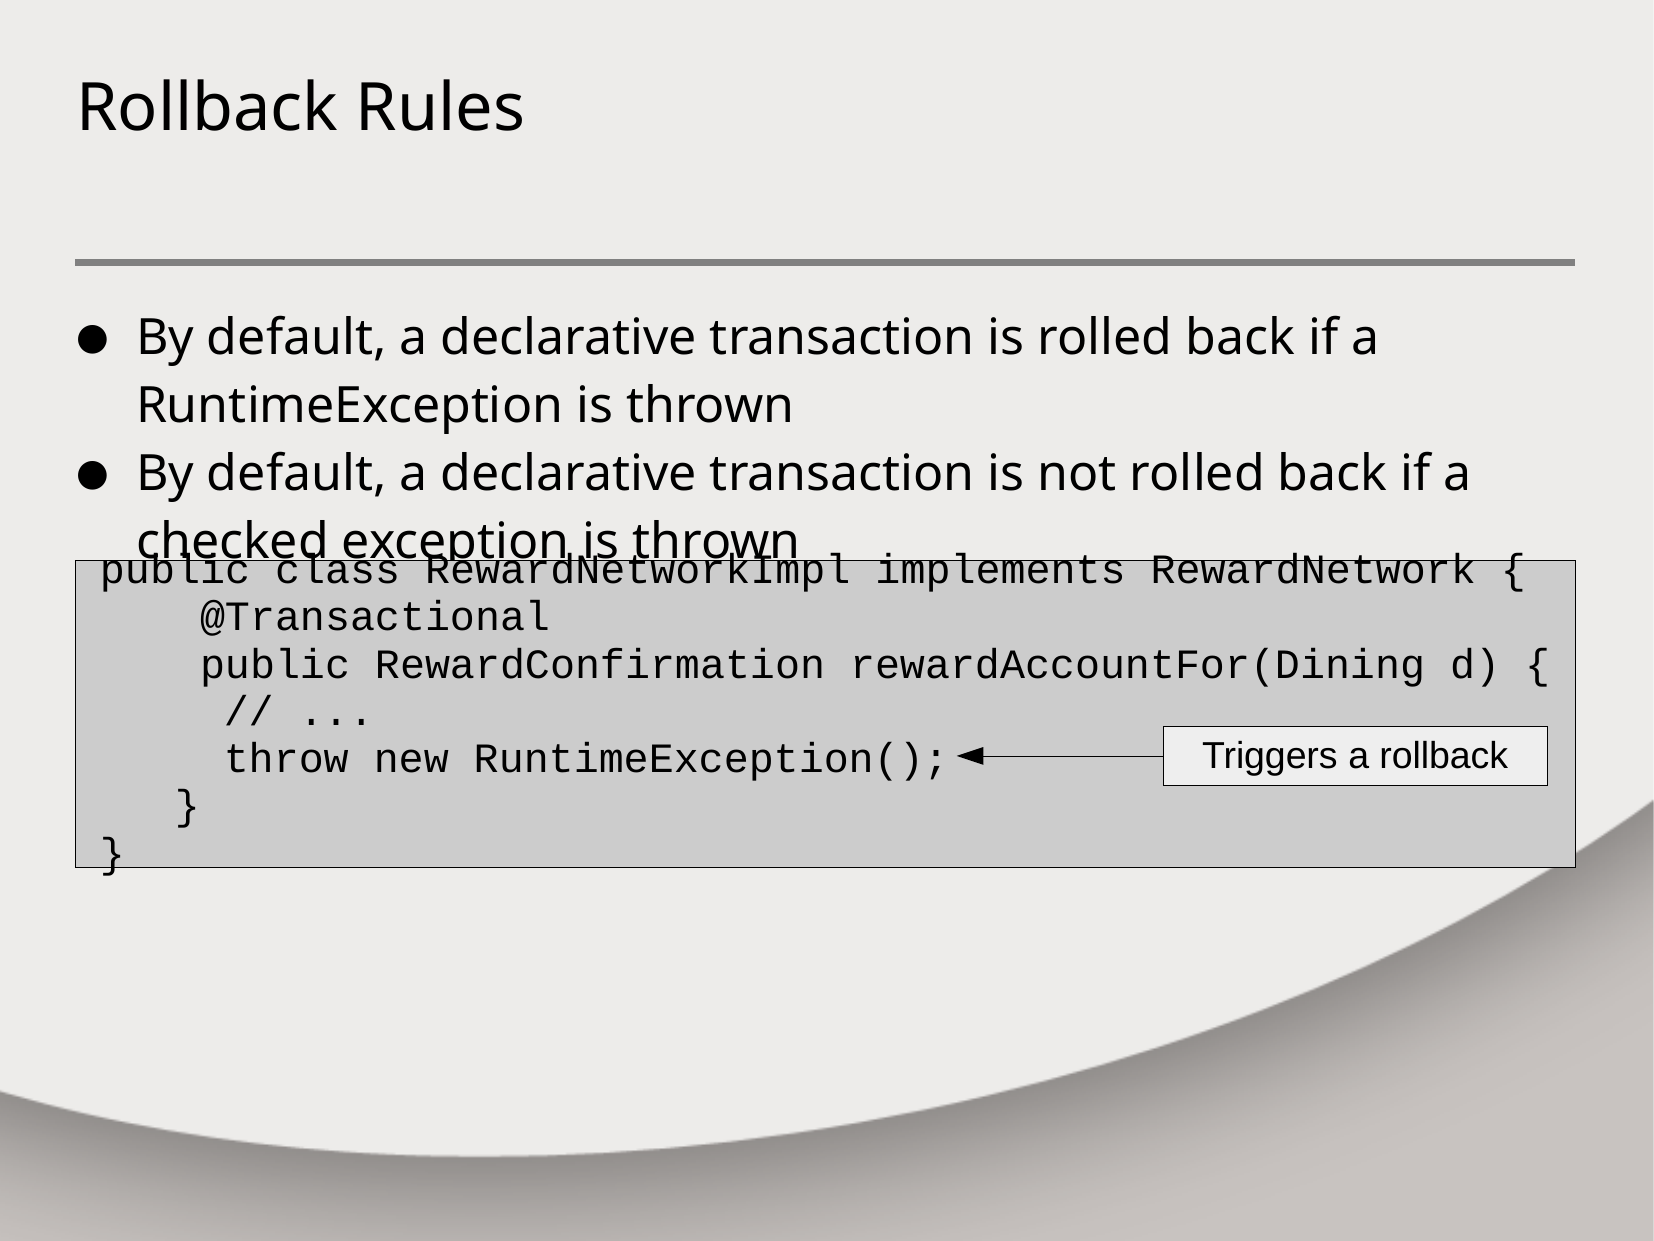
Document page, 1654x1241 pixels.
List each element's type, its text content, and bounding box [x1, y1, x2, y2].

text_box public class RewardNetworkImpl implements RewardNetwork { @Transactional public RewardConfirmation rewardAccountFor(Dining d) { // ... throw new RuntimeException(); } } [75, 560, 1576, 868]
list By default, a declarative transaction is rolled back if a RuntimeException is thrown By default, a declarative transaction is not rolled back if a checked exception is thrown [76, 300, 1577, 1164]
picture [0, 0, 1654, 1241]
title Rollback Rules [76, 75, 1577, 226]
text_box Triggers a rollback [1163, 726, 1548, 786]
